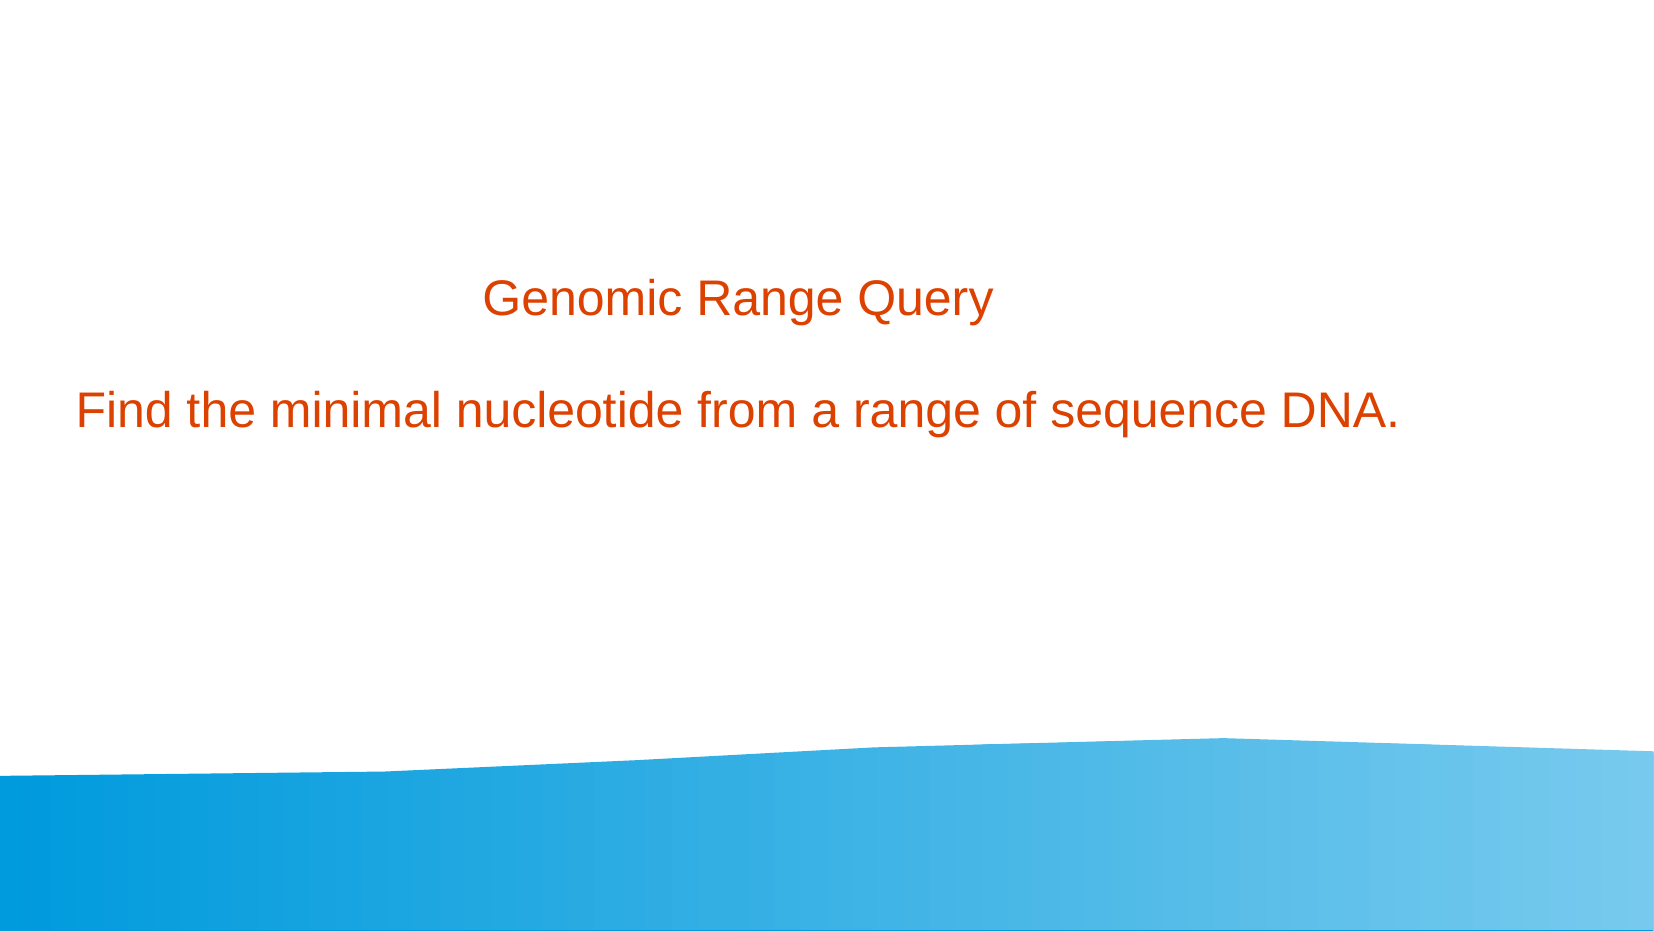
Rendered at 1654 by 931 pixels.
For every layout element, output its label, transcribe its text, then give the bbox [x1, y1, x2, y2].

title Genomic Range Query Find the minimal nucleotide from a range of sequence DNA. [0, 214, 1477, 494]
